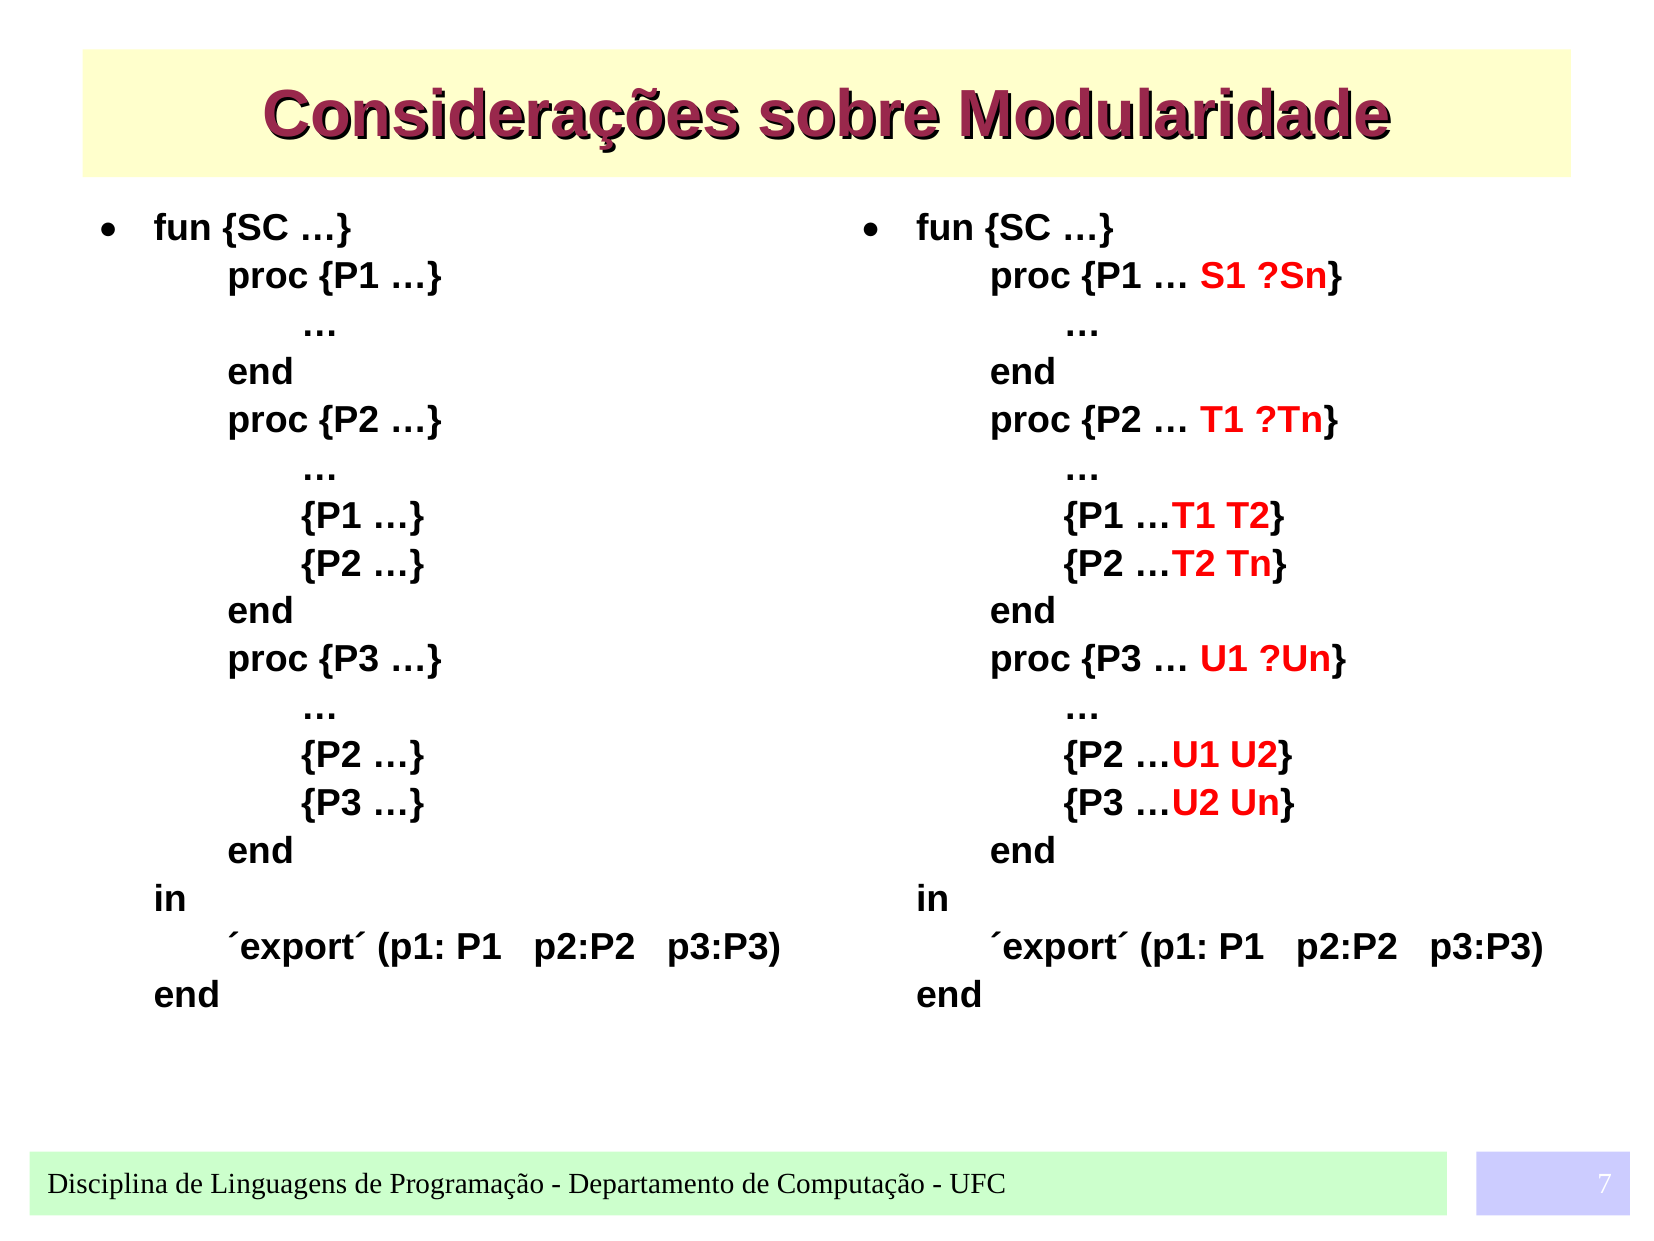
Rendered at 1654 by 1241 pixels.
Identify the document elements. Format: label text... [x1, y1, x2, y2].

title Considerações sobre Modularidade [82, 49, 1571, 178]
list fun {SC …} proc {P1 … S1 ?Sn} … end proc {P2 … T1 ?Tn} … {P1 …T1 T2} {P2 …T2 Tn} end proc {P3 … U1 ?Un} … {P2 …U1 U2} {P3 …U2 Un} end in ´export´ (p1: P1 p2:P2 p3:P3) end [845, 206, 1572, 1137]
list fun {SC …} proc {P1 …} … end proc {P2 …} … {P1 …} {P2 …} end proc {P3 …} … {P2 …} {P3 …} end in ´export´ (p1: P1 p2:P2 p3:P3) end [82, 206, 809, 1152]
